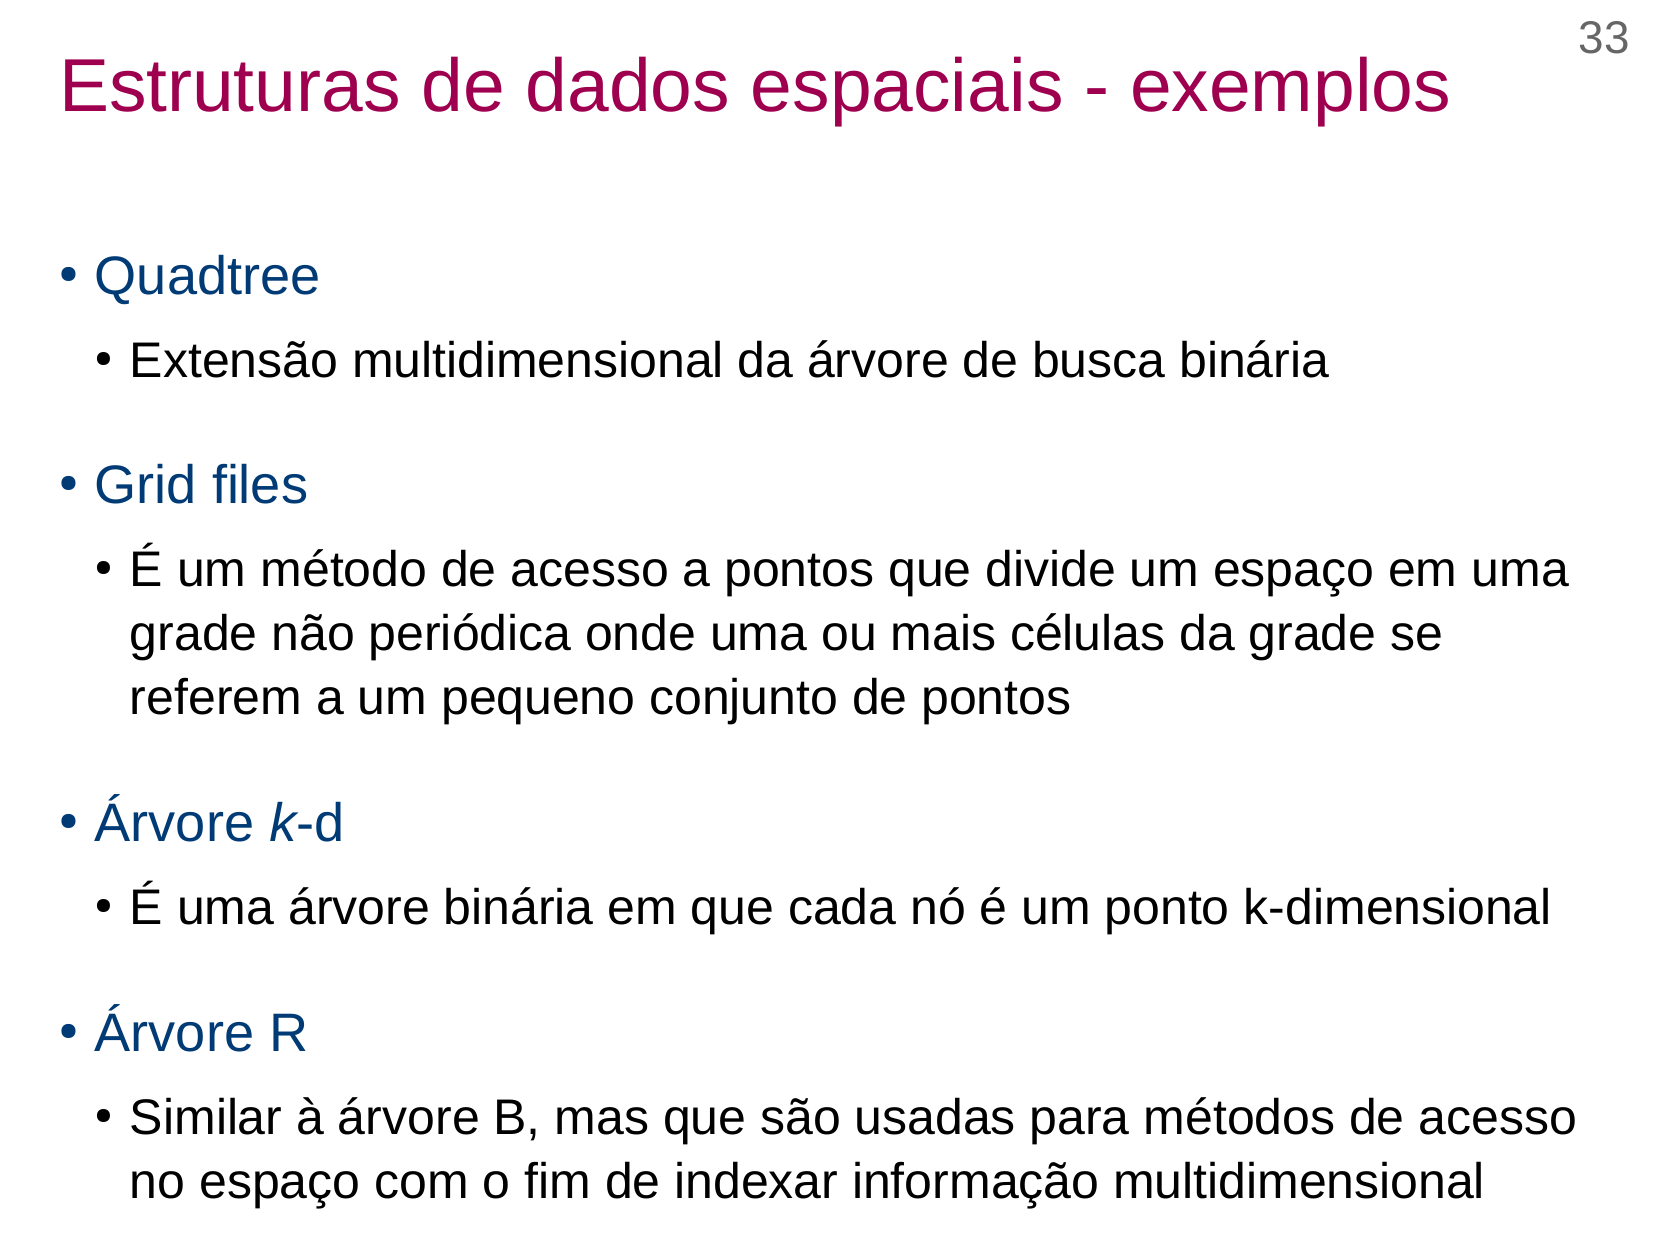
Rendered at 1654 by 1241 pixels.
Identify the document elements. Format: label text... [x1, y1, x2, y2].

title Estruturas de dados espaciais - exemplos [59, 29, 1595, 148]
list Quadtree Extensão multidimensional da árvore de busca binária Grid files É um método de acesso a pontos que divide um espaço em uma grade não periódica onde uma ou mais células da grade se referem a um pequeno conjunto de pontos Árvore k-d É uma árvore binária em que cada nó é um ponto k-dimensional Árvore R Similar à árvore B, mas que são usadas para métodos de acesso no espaço com o fim de indexar informação multidimensional [59, 236, 1595, 1211]
